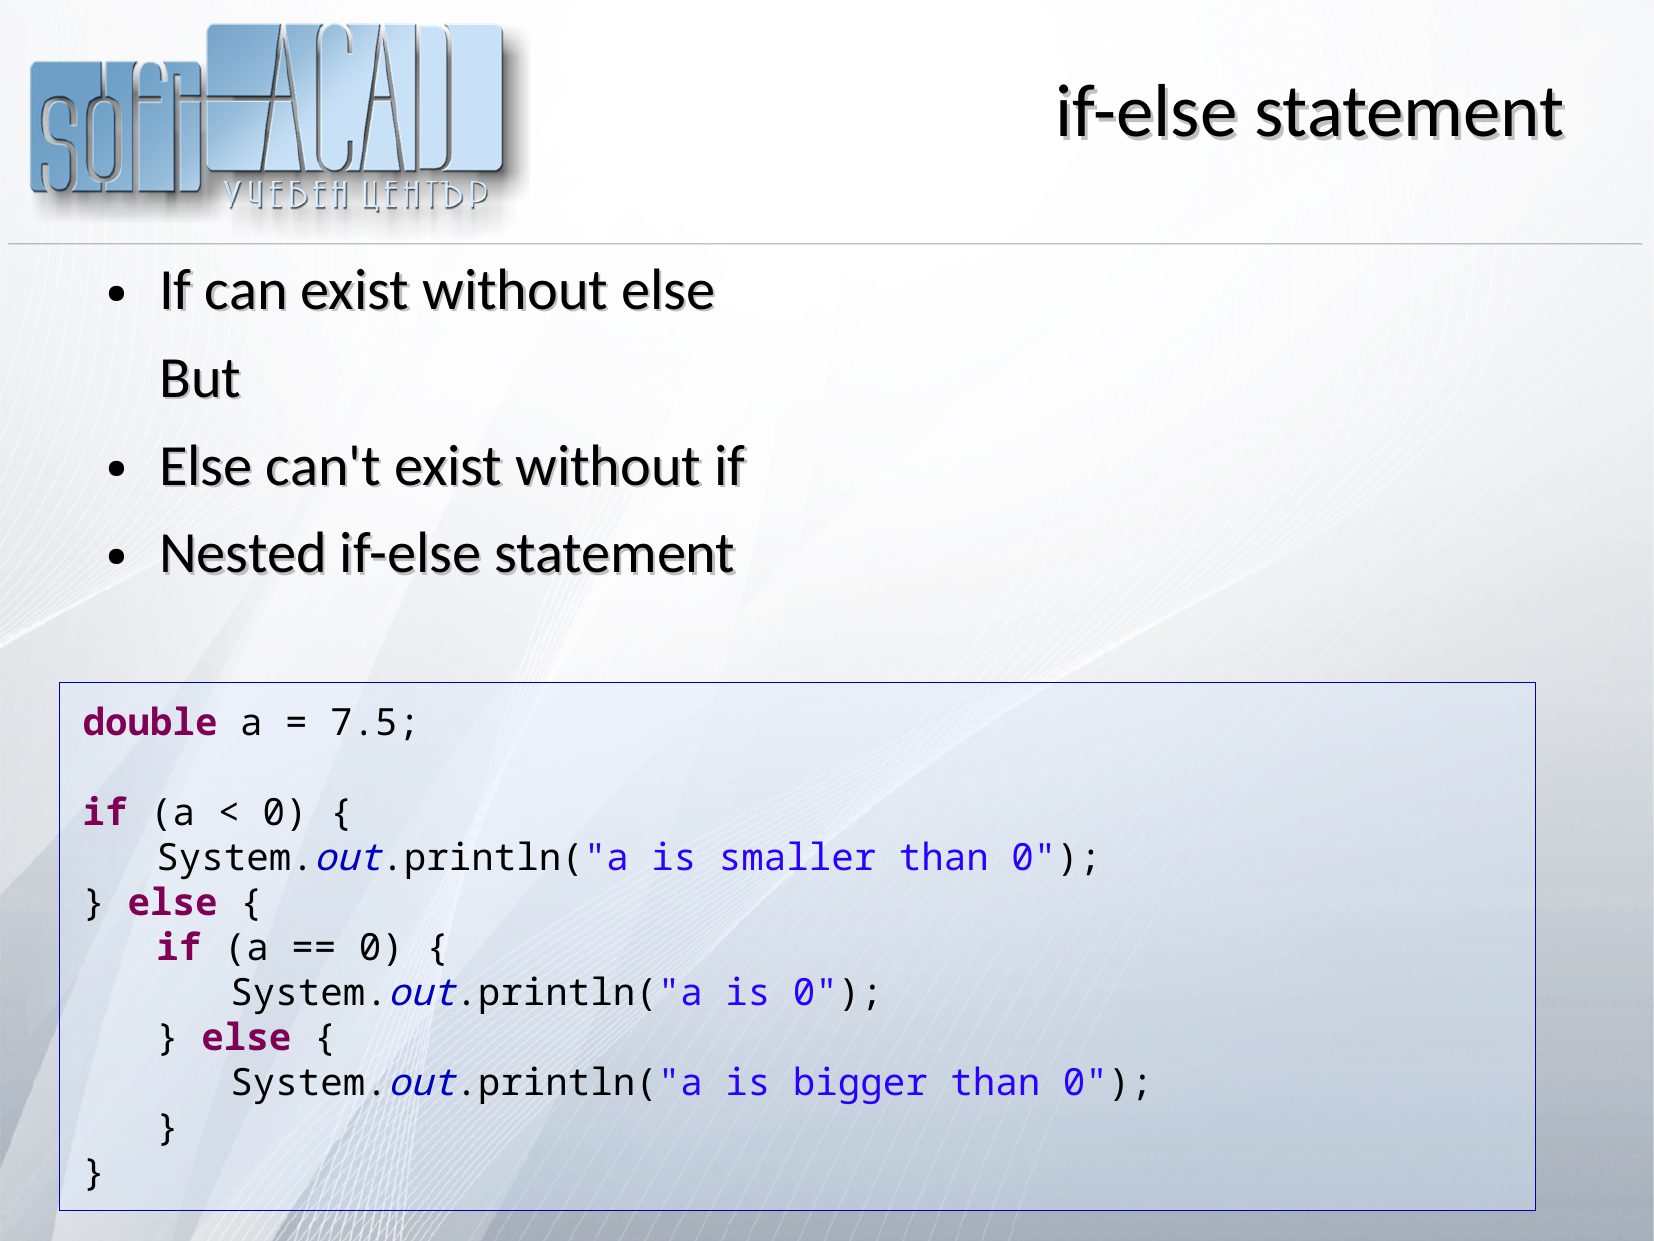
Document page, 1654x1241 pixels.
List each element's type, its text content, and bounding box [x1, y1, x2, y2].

list If can exist without else But Else can't exist without if Nested if-else statement [88, 265, 1577, 1085]
title if-else statement [88, 0, 1565, 237]
picture [0, 0, 1654, 1241]
text_box double a = 7.5; if (a < 0) { System.out.println("a is smaller than 0"); } else { if (a == 0) { System.out.println("a is 0"); } else { System.out.println("a is bigger than 0"); } } [59, 682, 1536, 1211]
